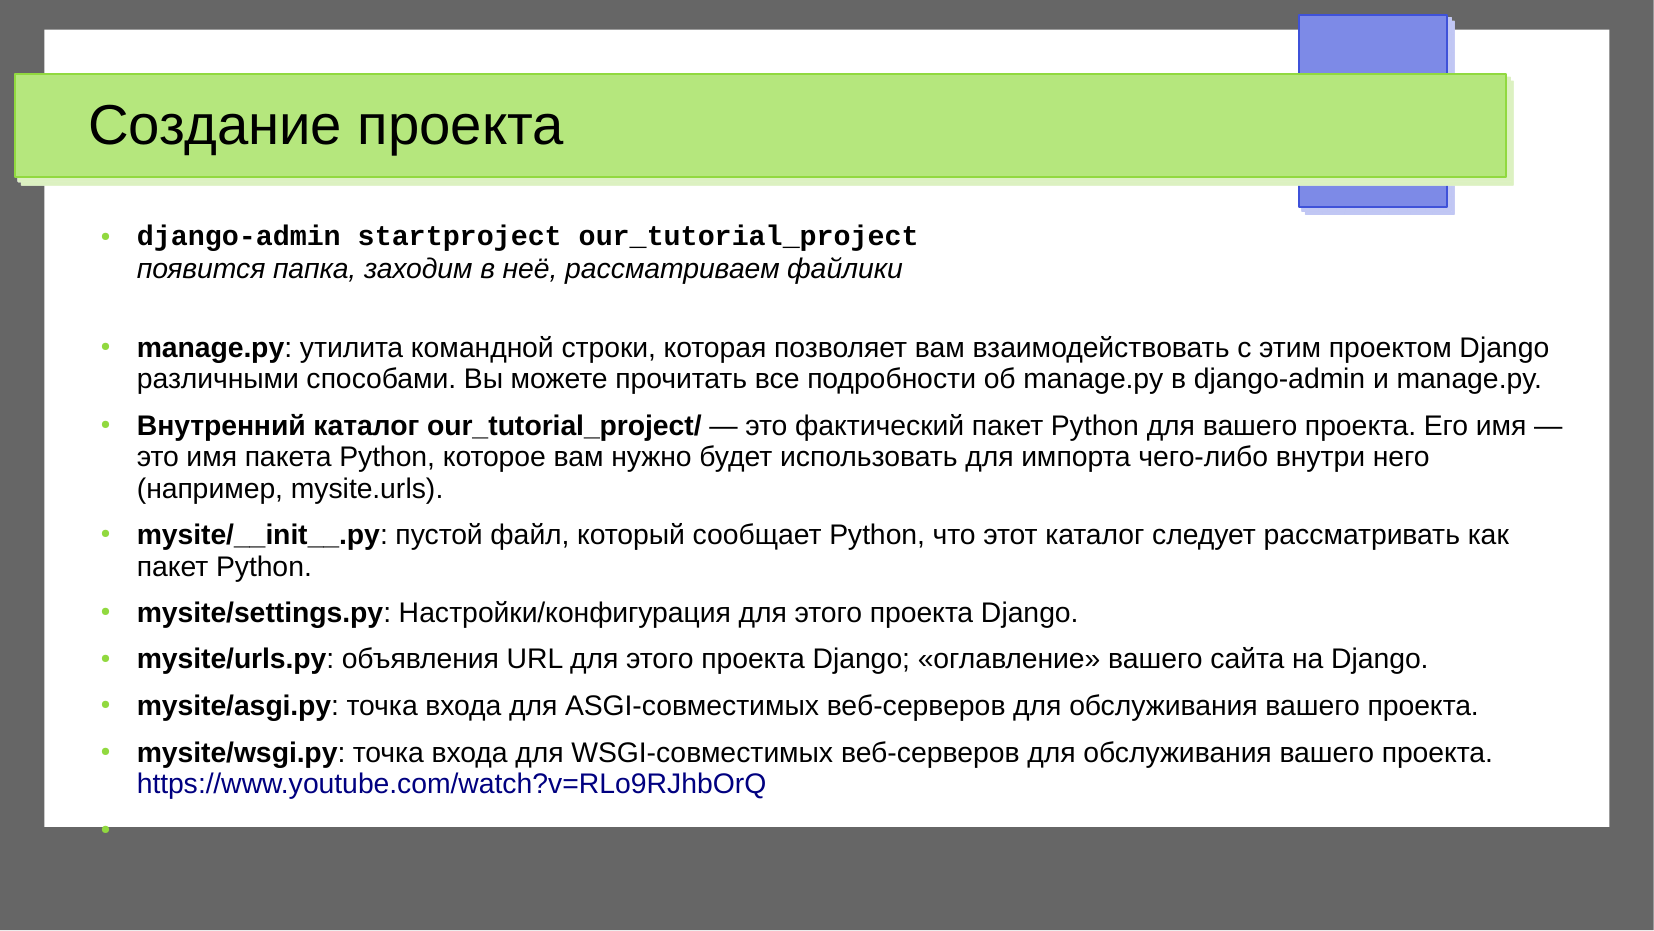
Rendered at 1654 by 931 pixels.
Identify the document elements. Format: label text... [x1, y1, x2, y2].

list django-admin startproject our_tutorial_project появится папка, заходим в неё, рассматриваем файлики manage.py: утилита командной строки, которая позволяет вам взаимодействовать с этим проектом Django различными способами. Вы можете прочитать все подробности об manage.py в django-admin и manage.py. Внутренний каталог our_tutorial_project/ — это фактический пакет Python для вашего проекта. Его имя — это имя пакета Python, которое вам нужно будет использовать для импорта чего-либо внутри него (например, mysite.urls). mysite/__init__.py: пустой файл, который сообщает Python, что этот каталог следует рассматривать как пакет Python. mysite/settings.py: Настройки/конфигурация для этого проекта Django. mysite/urls.py: объявления URL для этого проекта Django; «оглавление» вашего сайта на Django. mysite/asgi.py: точка входа для ASGI-совместимых веб-серверов для обслуживания вашего проекта. mysite/wsgi.py: точка входа для WSGI-совместимых веб-серверов для обслуживания вашего проекта. https://www.youtube.com/watch?v=RLo9RJhbOrQ [88, 221, 1565, 813]
title Создание проекта [88, 73, 1506, 178]
